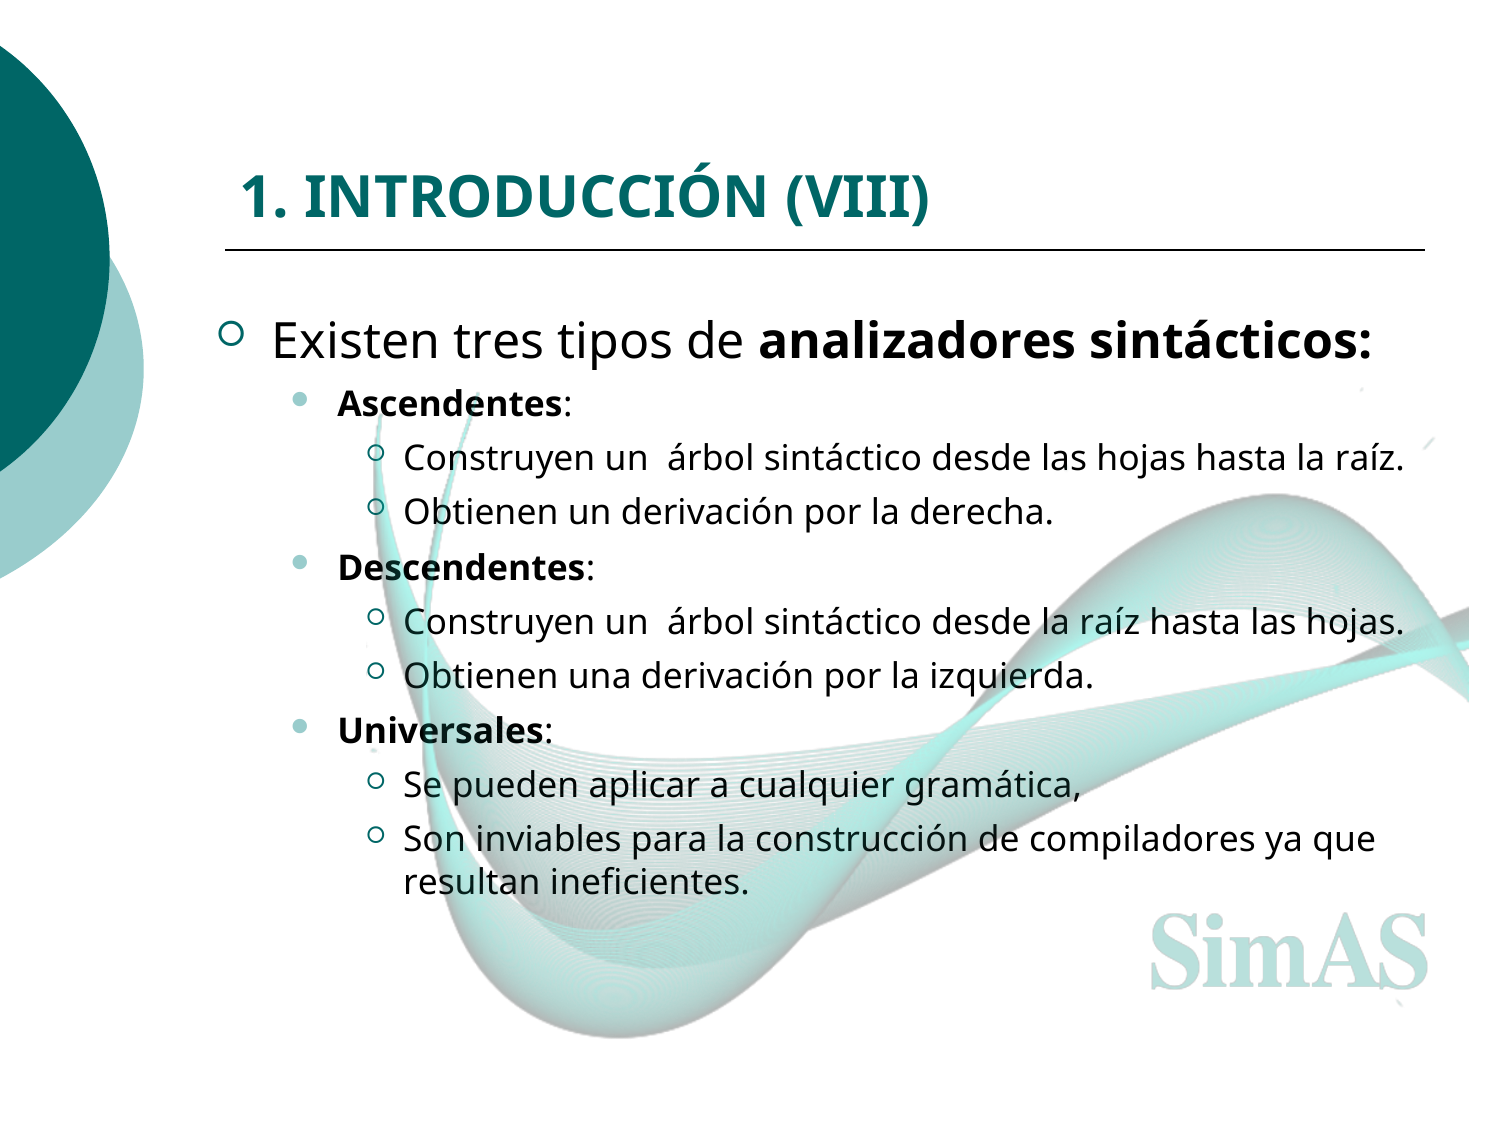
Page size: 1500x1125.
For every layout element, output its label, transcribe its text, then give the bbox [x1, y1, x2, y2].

title 1. INTRODUCCIÓN (VIII) [224, 49, 1425, 207]
picture [366, 386, 1469, 1040]
list Existen tres tipos de analizadores sintácticos: Ascendentes: Construyen un árbol sintáctico desde las hojas hasta la raíz. Obtienen un derivación por la derecha. Descendentes: Construyen un árbol sintáctico desde la raíz hasta las hojas. Obtienen una derivación por la izquierda. Universales: Se pueden aplicar a cualquier gramática, Son inviables para la construcción de compiladores ya que resultan ineficientes. [200, 207, 1441, 1074]
